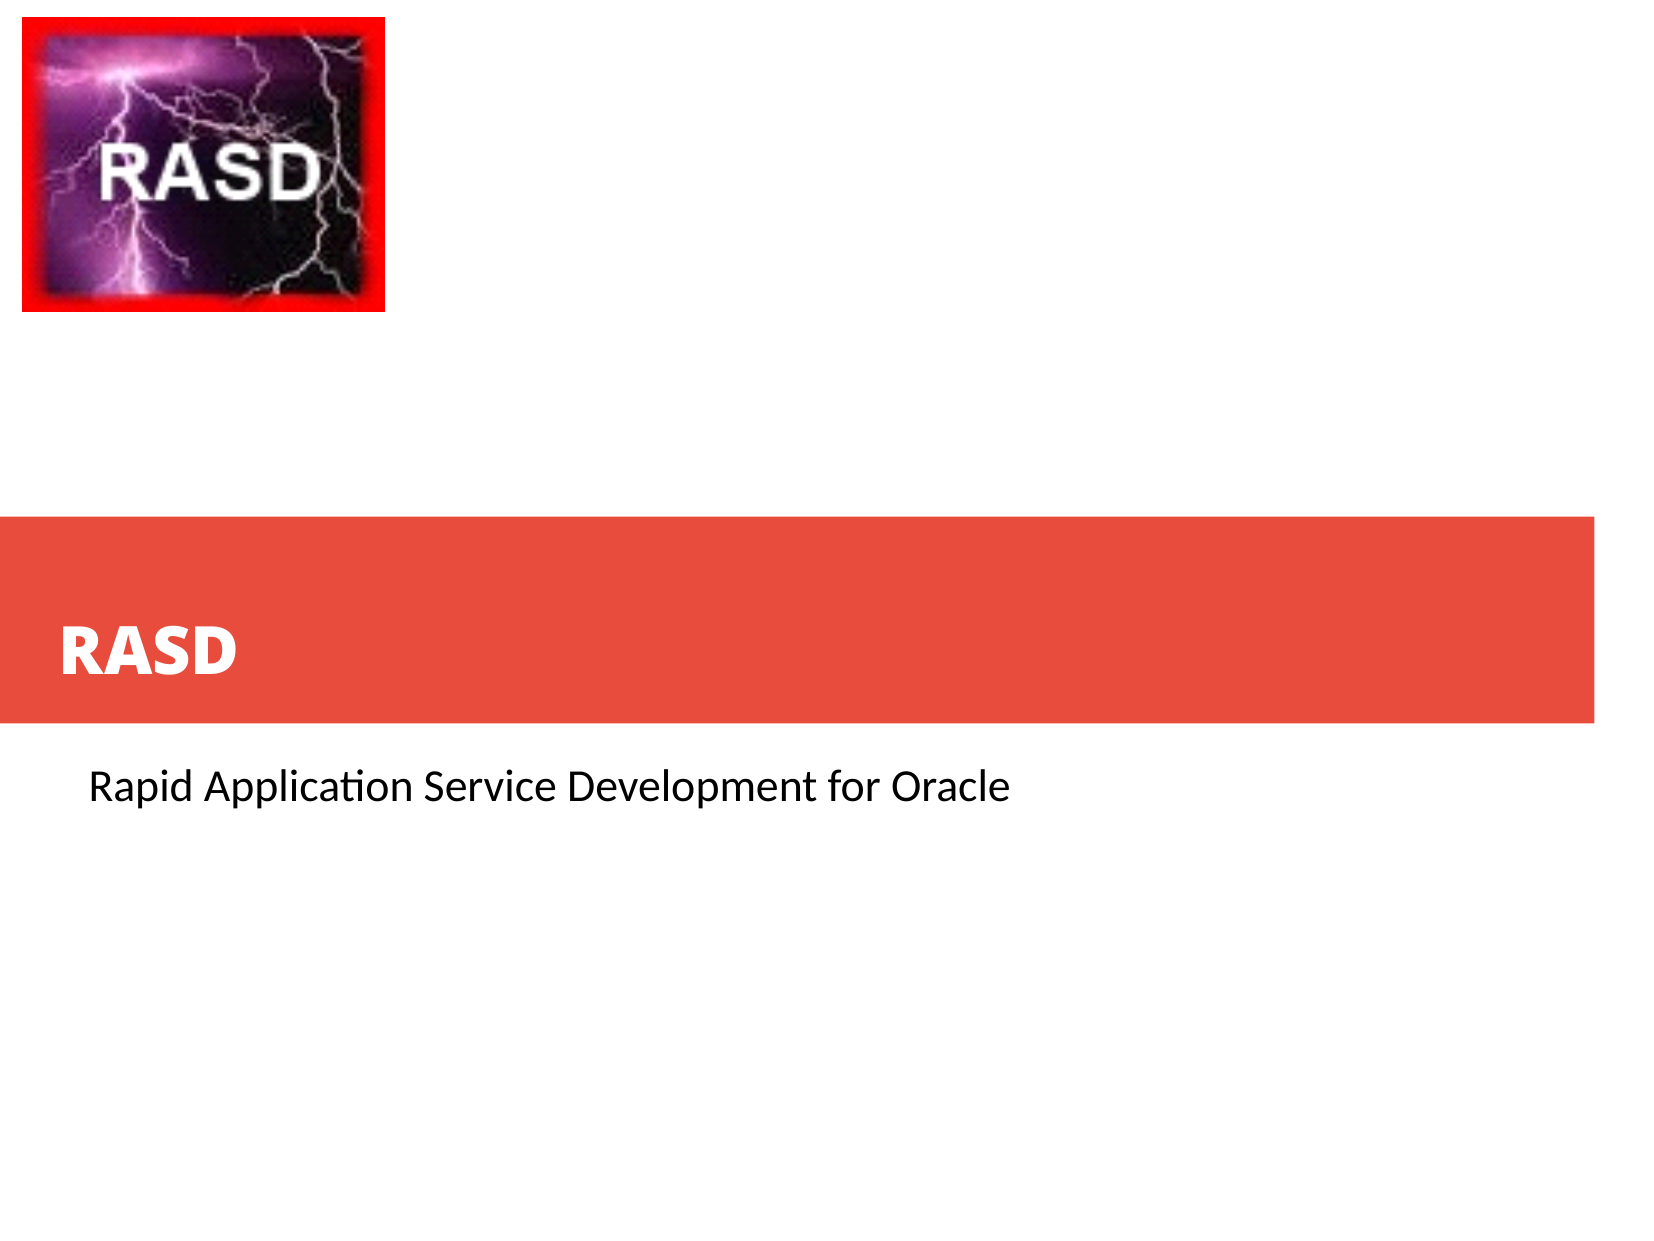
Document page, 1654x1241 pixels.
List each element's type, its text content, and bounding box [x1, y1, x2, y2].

title RASD [59, 546, 1595, 694]
picture [22, 17, 385, 312]
subtitle Rapid Application Service Development for Oracle [88, 767, 1595, 1182]
